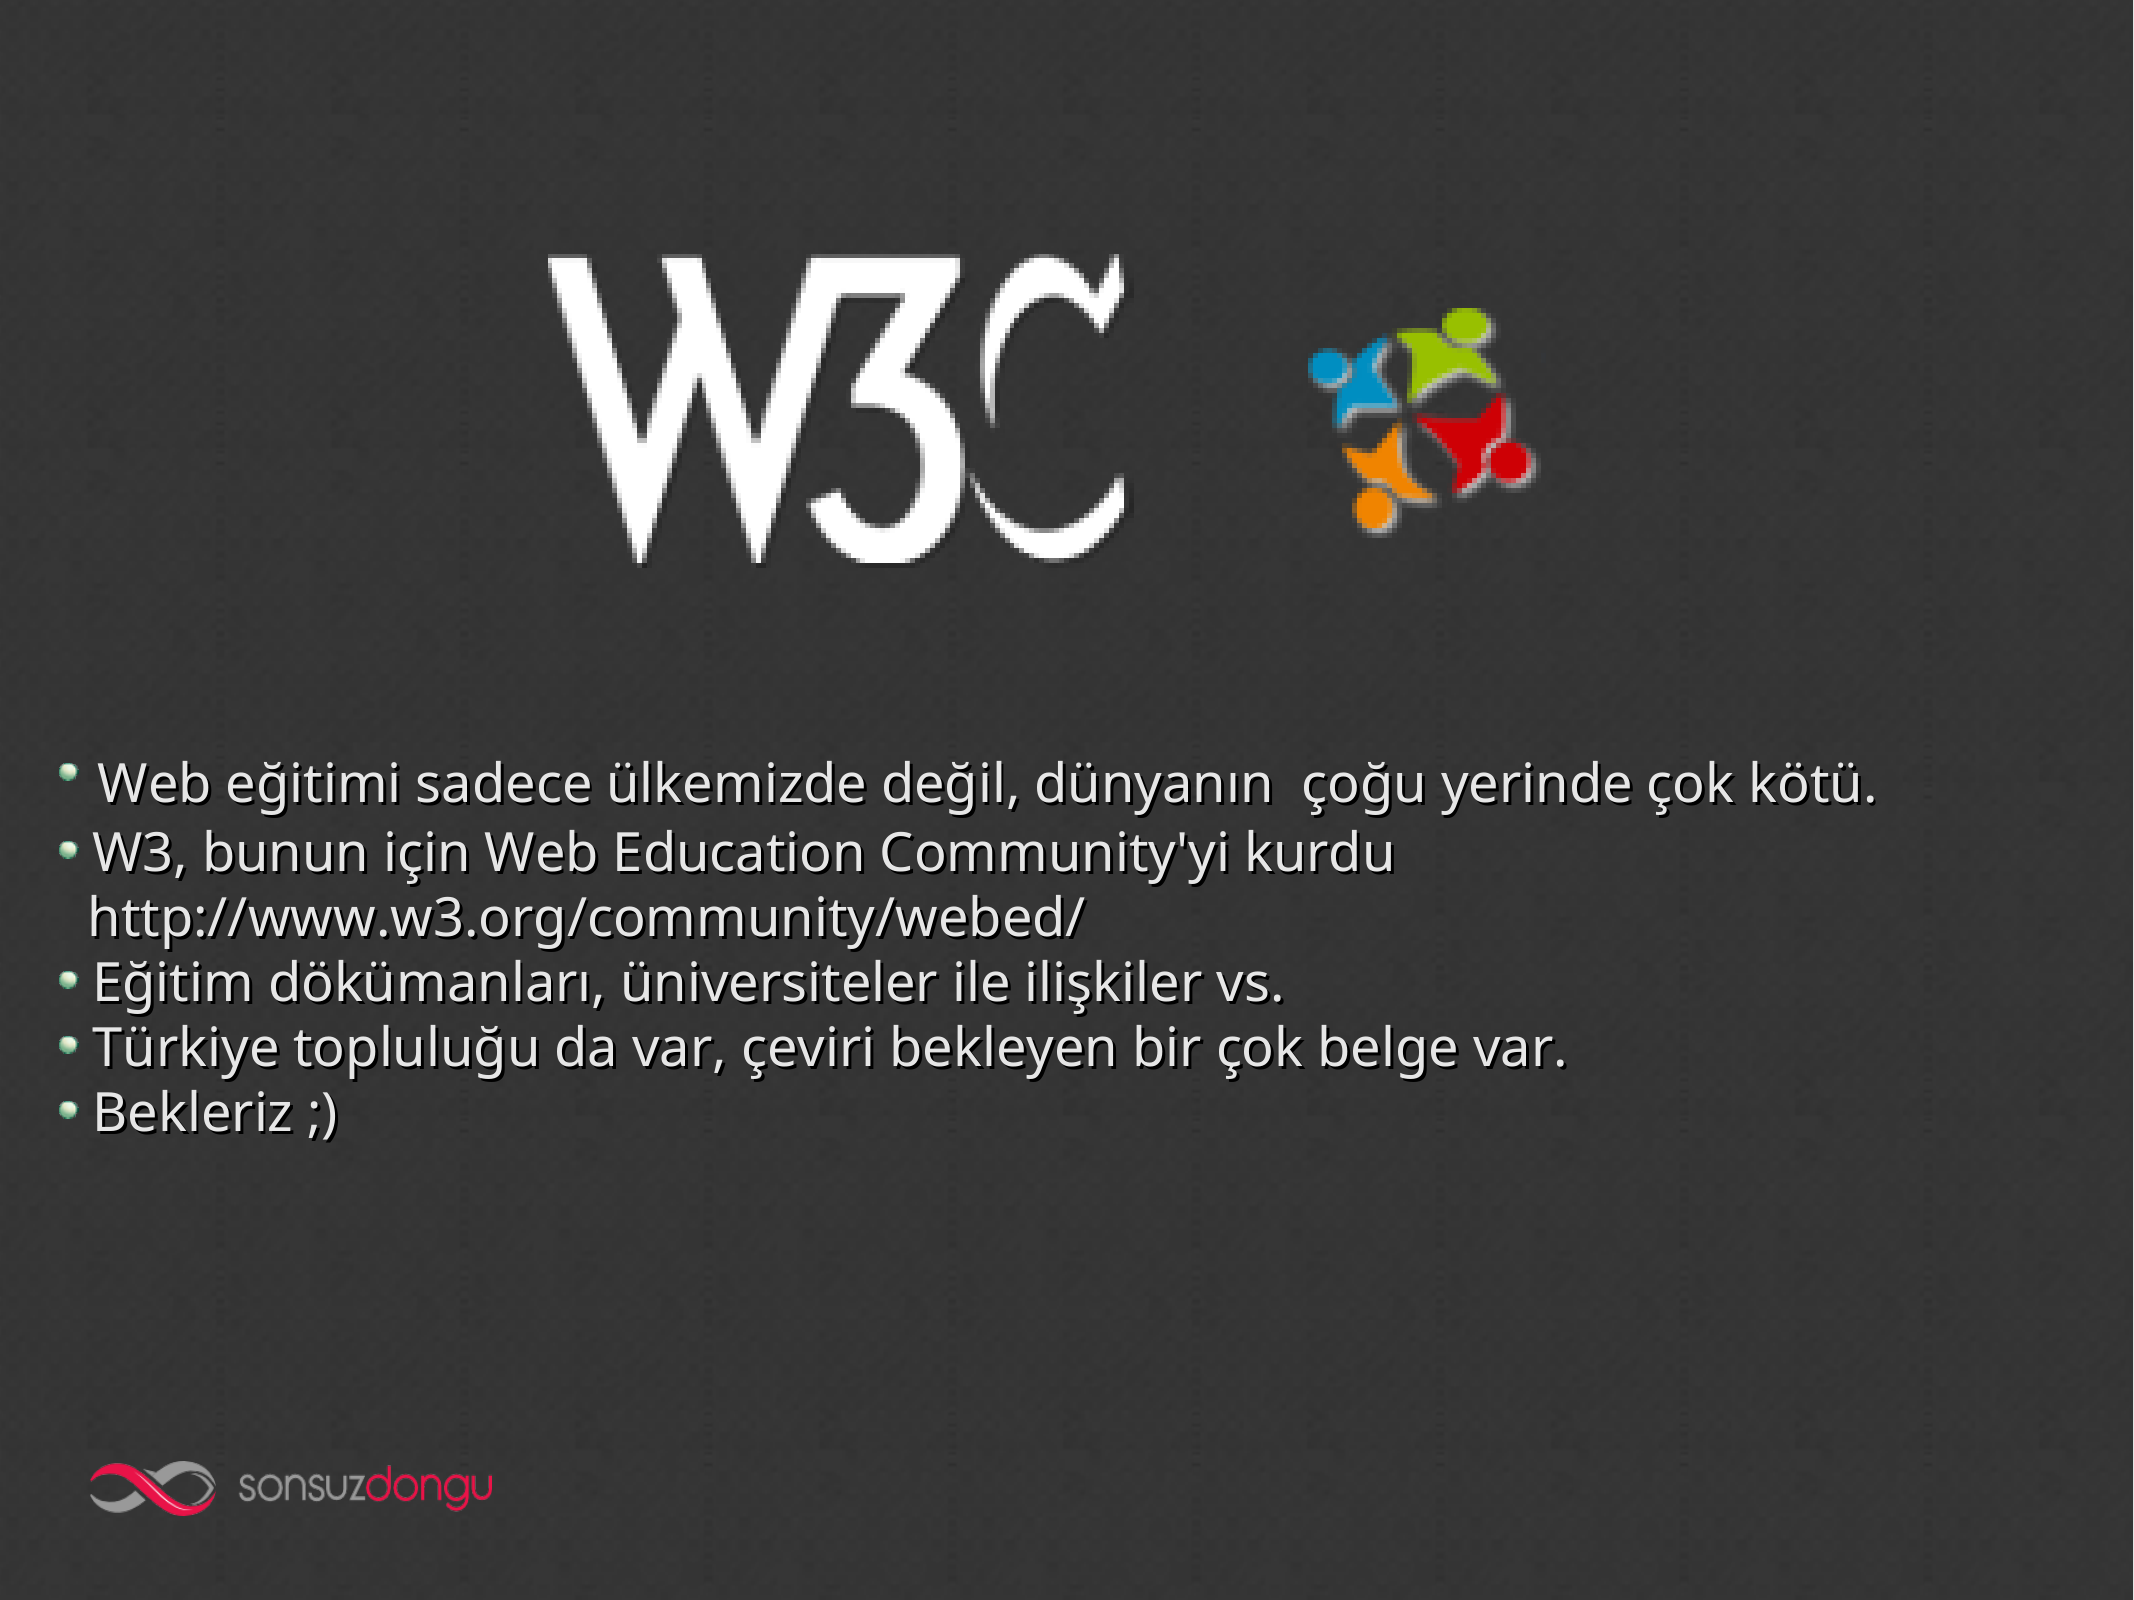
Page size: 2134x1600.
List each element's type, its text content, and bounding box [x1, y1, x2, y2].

text_box Web eğitimi sadece ülkemizde değil, dünyanın çoğu yerinde çok kötü. W3, bunun için Web Education Community'yi kurdu http://www.w3.org/community/webed/ Eğitim dökümanları, üniversiteler ile ilişkiler vs. Türkiye topluluğu da var, çeviri bekleyen bir çok belge var. Bekleriz ;) [45, 720, 2073, 1150]
picture [0, 0, 2134, 1600]
